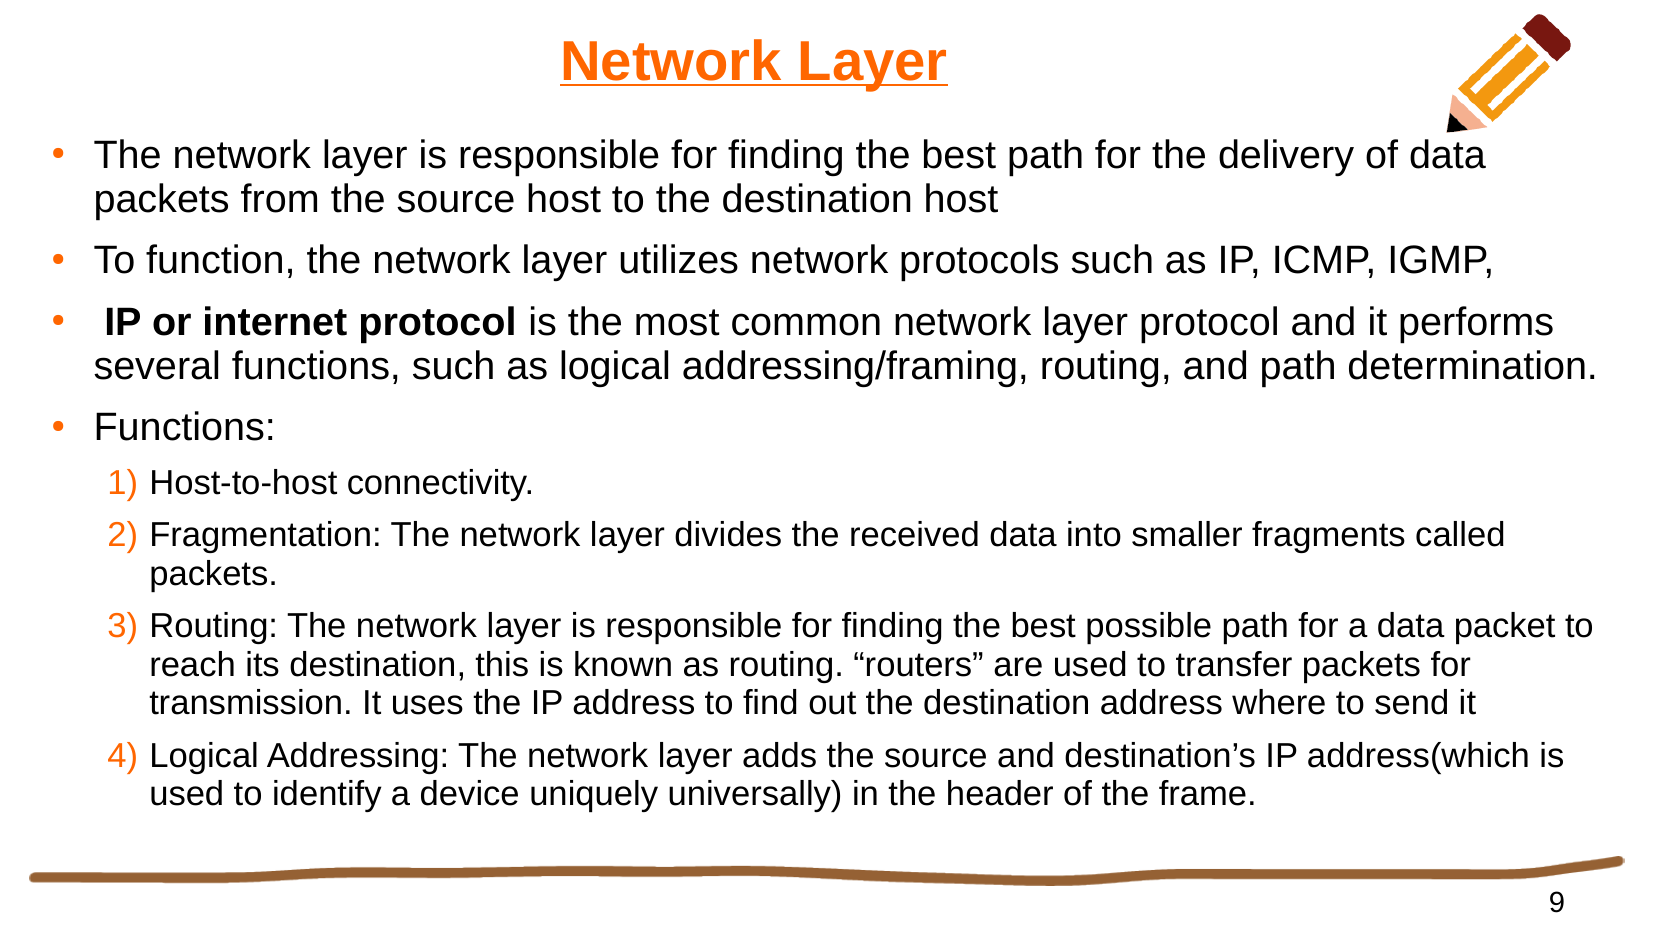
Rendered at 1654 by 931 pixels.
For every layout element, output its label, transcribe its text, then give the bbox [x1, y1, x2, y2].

list The network layer is responsible for finding the best path for the delivery of data packets from the source host to the destination host To function, the network layer utilizes network protocols such as IP, ICMP, IGMP, IP or internet protocol is the most common network layer protocol and it performs several functions, such as logical addressing/framing, routing, and path determination. Functions: Host-to-host connectivity. Fragmentation: The network layer divides the received data into smaller fragments called packets. Routing: The network layer is responsible for finding the best possible path for a data packet to reach its destination, this is known as routing. “routers” are used to transfer packets for transmission. It uses the IP address to find out the destination address where to send it Logical Addressing: The network layer adds the source and destination’s IP address(which is used to identify a device uniquely universally) in the header of the frame. [37, 132, 1613, 857]
picture [1446, 14, 1571, 132]
picture [29, 856, 1625, 886]
title Network Layer [75, 9, 1434, 113]
